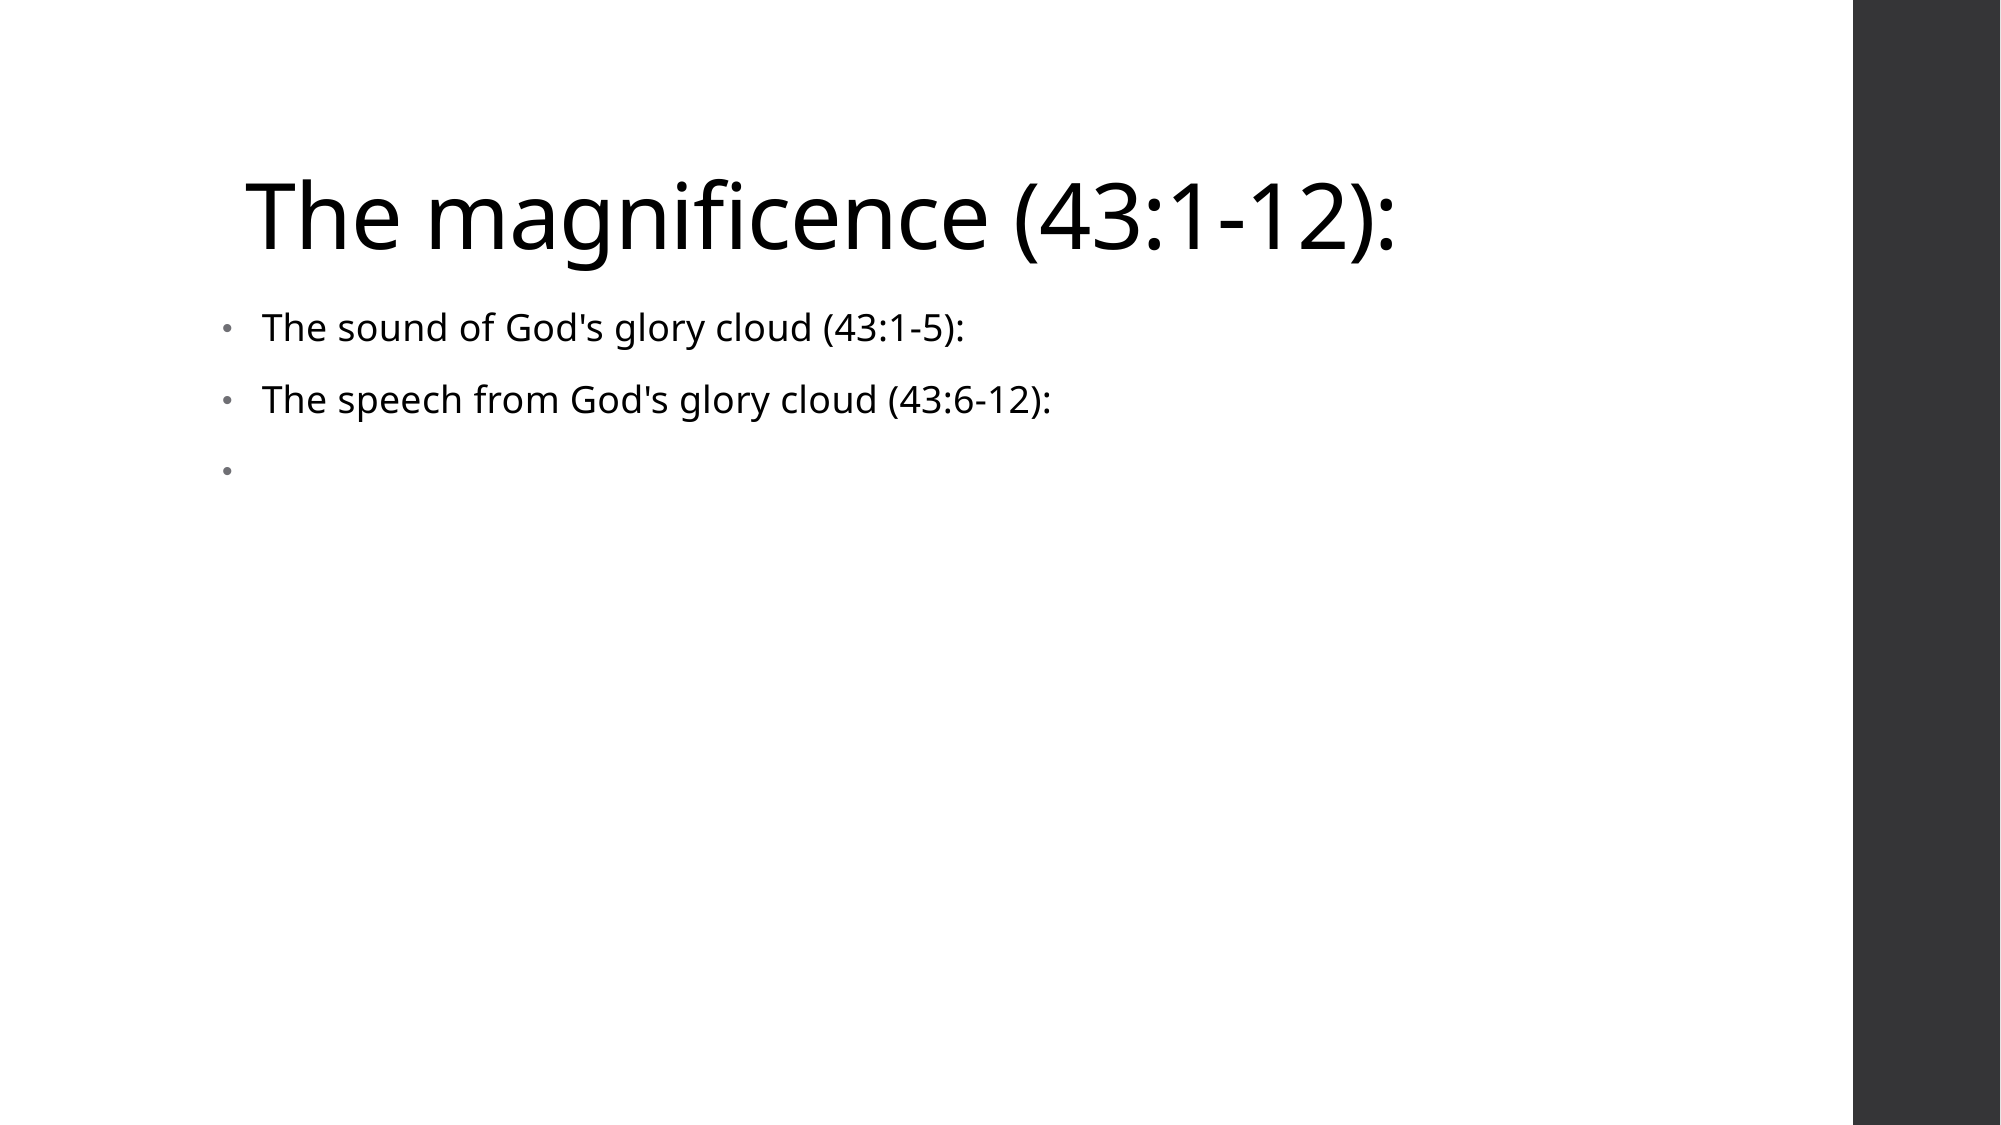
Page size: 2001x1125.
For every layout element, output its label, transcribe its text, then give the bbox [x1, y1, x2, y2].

list The sound of God's glory cloud (43:1-5): The speech from God's glory cloud (43:6-12): [206, 299, 1617, 1014]
title The magnificence (43:1-12): [206, 60, 1797, 278]
